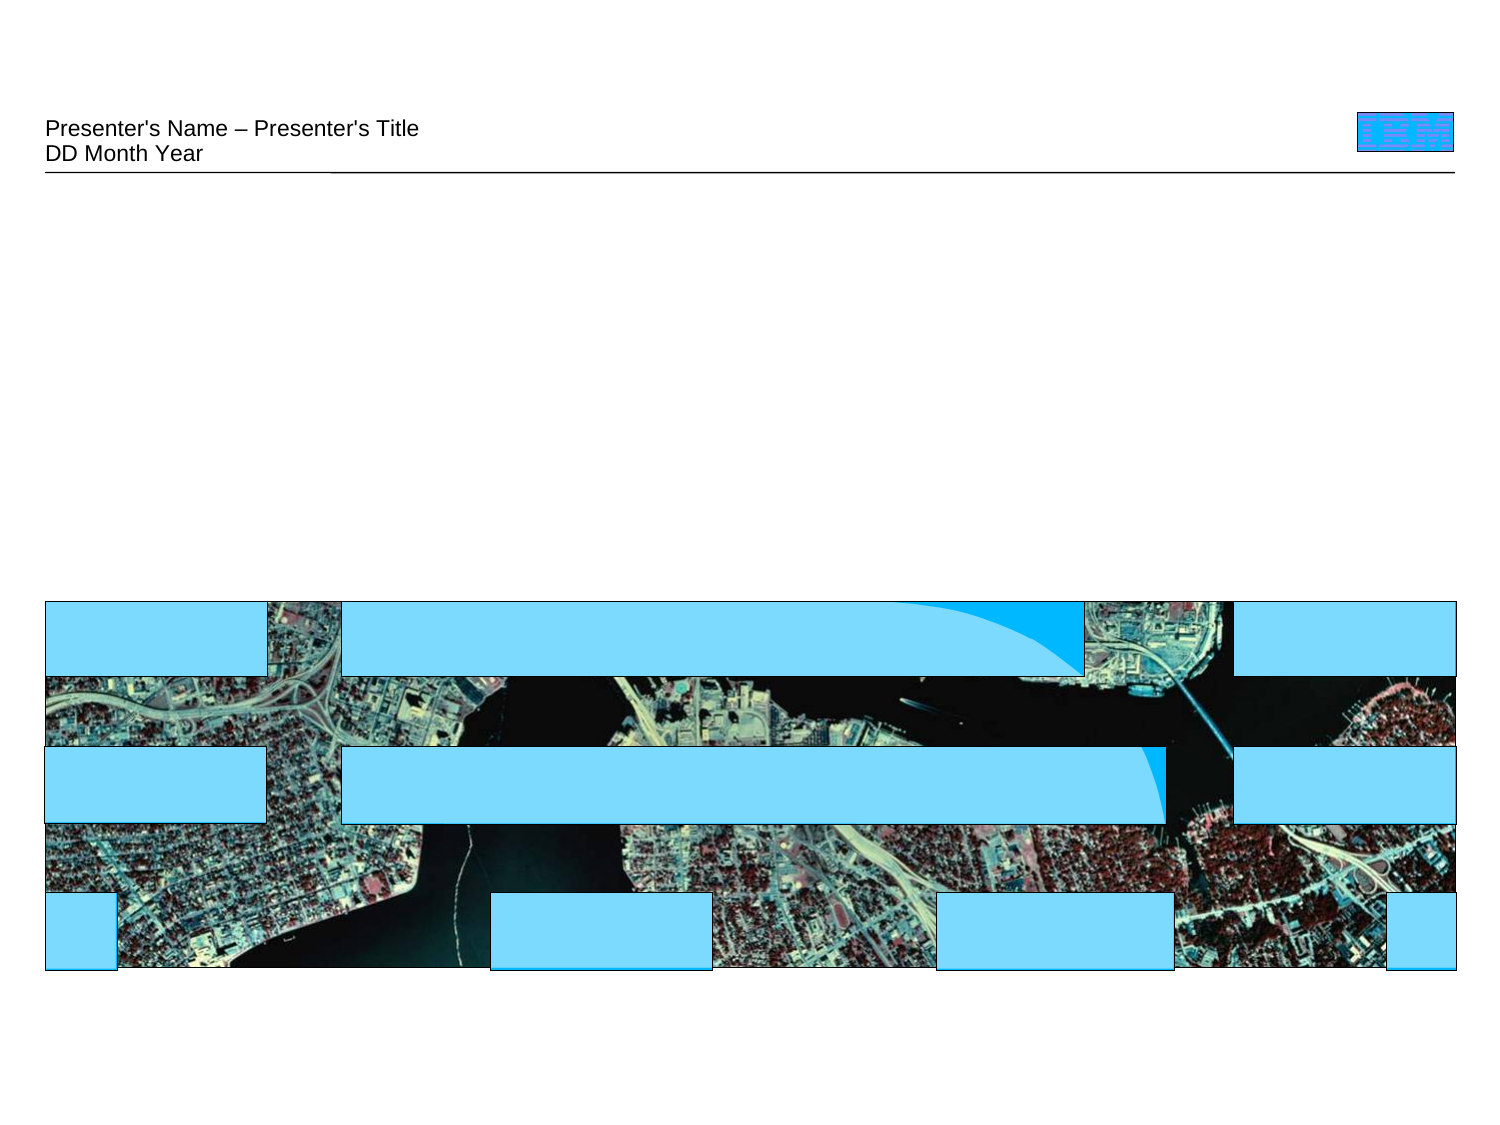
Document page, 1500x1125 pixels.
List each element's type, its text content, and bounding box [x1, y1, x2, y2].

picture [46, 893, 115, 968]
picture [1387, 893, 1456, 967]
picture [46, 602, 1455, 967]
picture [1234, 602, 1454, 676]
picture [45, 747, 266, 823]
picture [491, 893, 712, 967]
picture [937, 893, 1174, 968]
text_box Presenter's Name – Presenter's Title DD Month Year [30, 86, 1306, 175]
picture [1234, 747, 1454, 824]
picture [342, 602, 1081, 676]
picture [46, 602, 267, 676]
